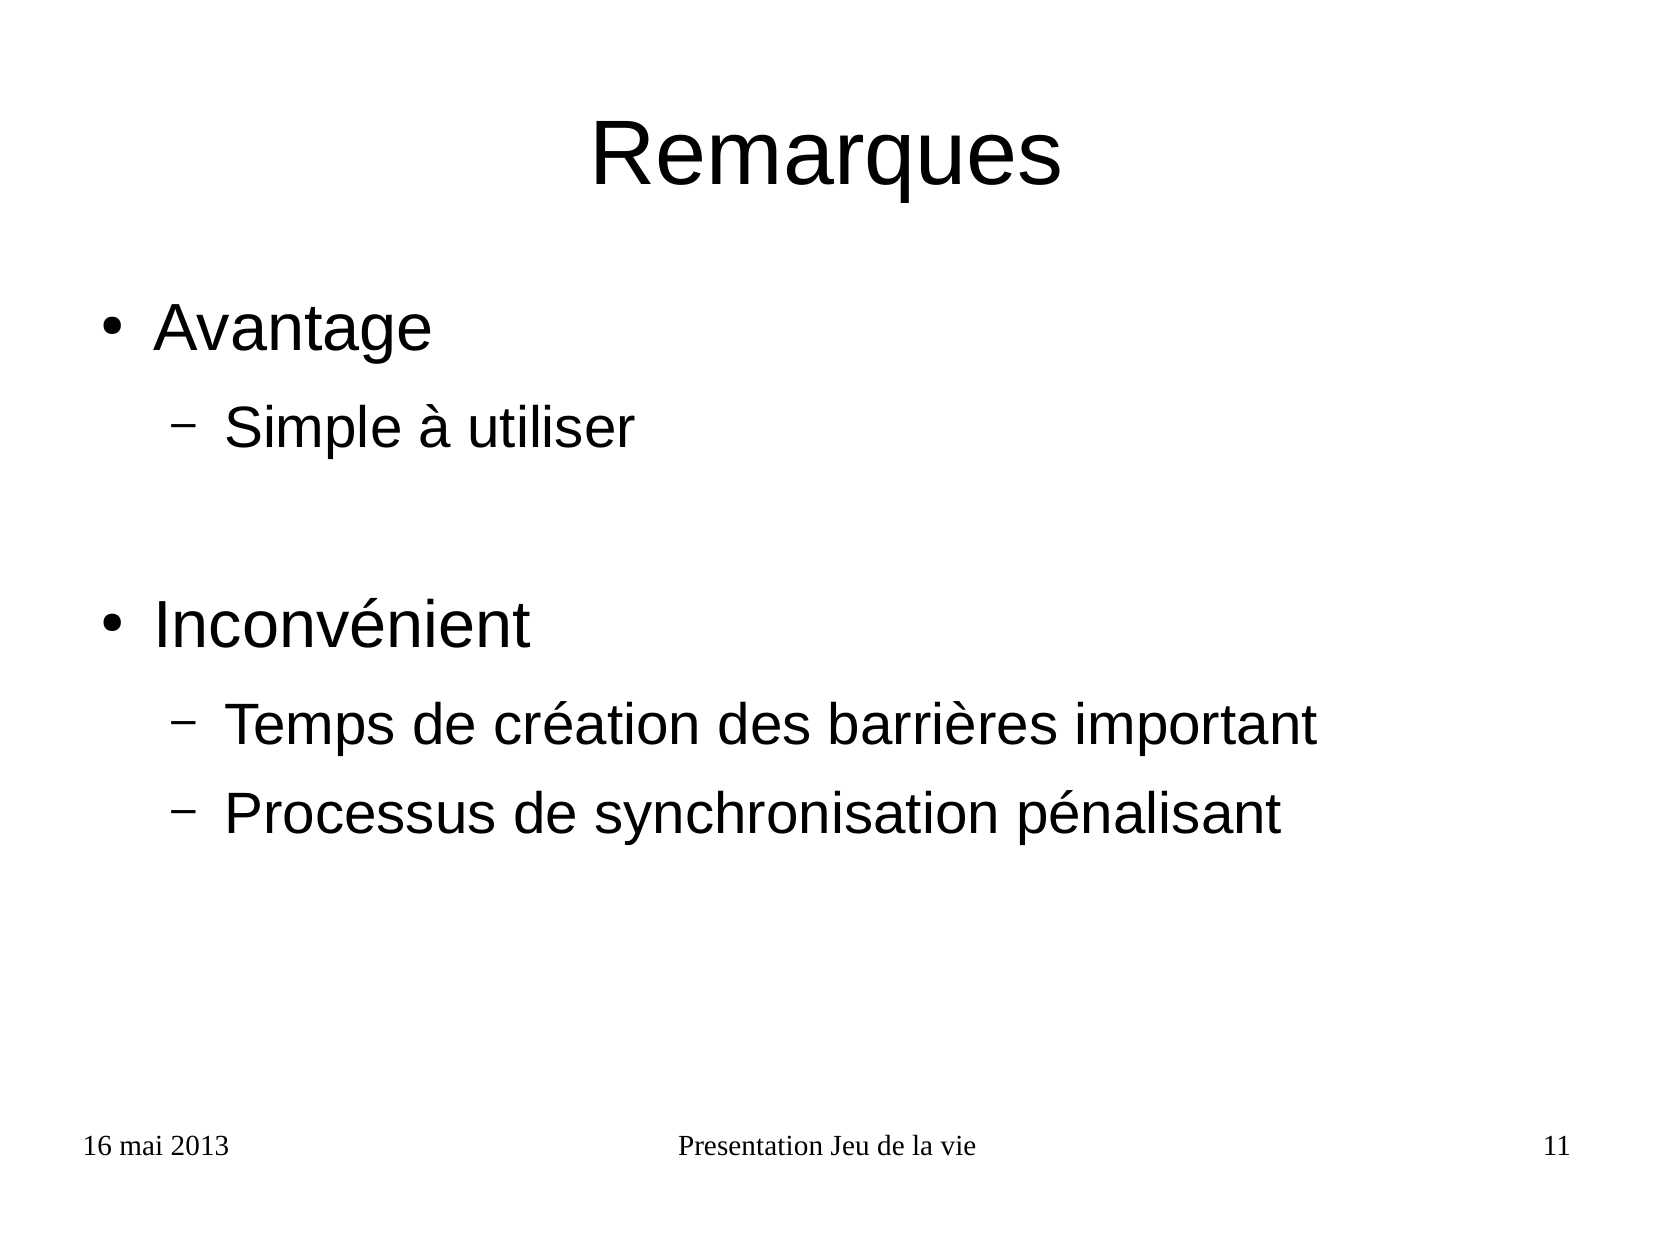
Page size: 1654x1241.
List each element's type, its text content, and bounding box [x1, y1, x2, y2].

list Avantage Simple à utiliser Inconvénient Temps de création des barrières important Processus de synchronisation pénalisant [82, 290, 1538, 1010]
title Remarques [82, 49, 1571, 257]
